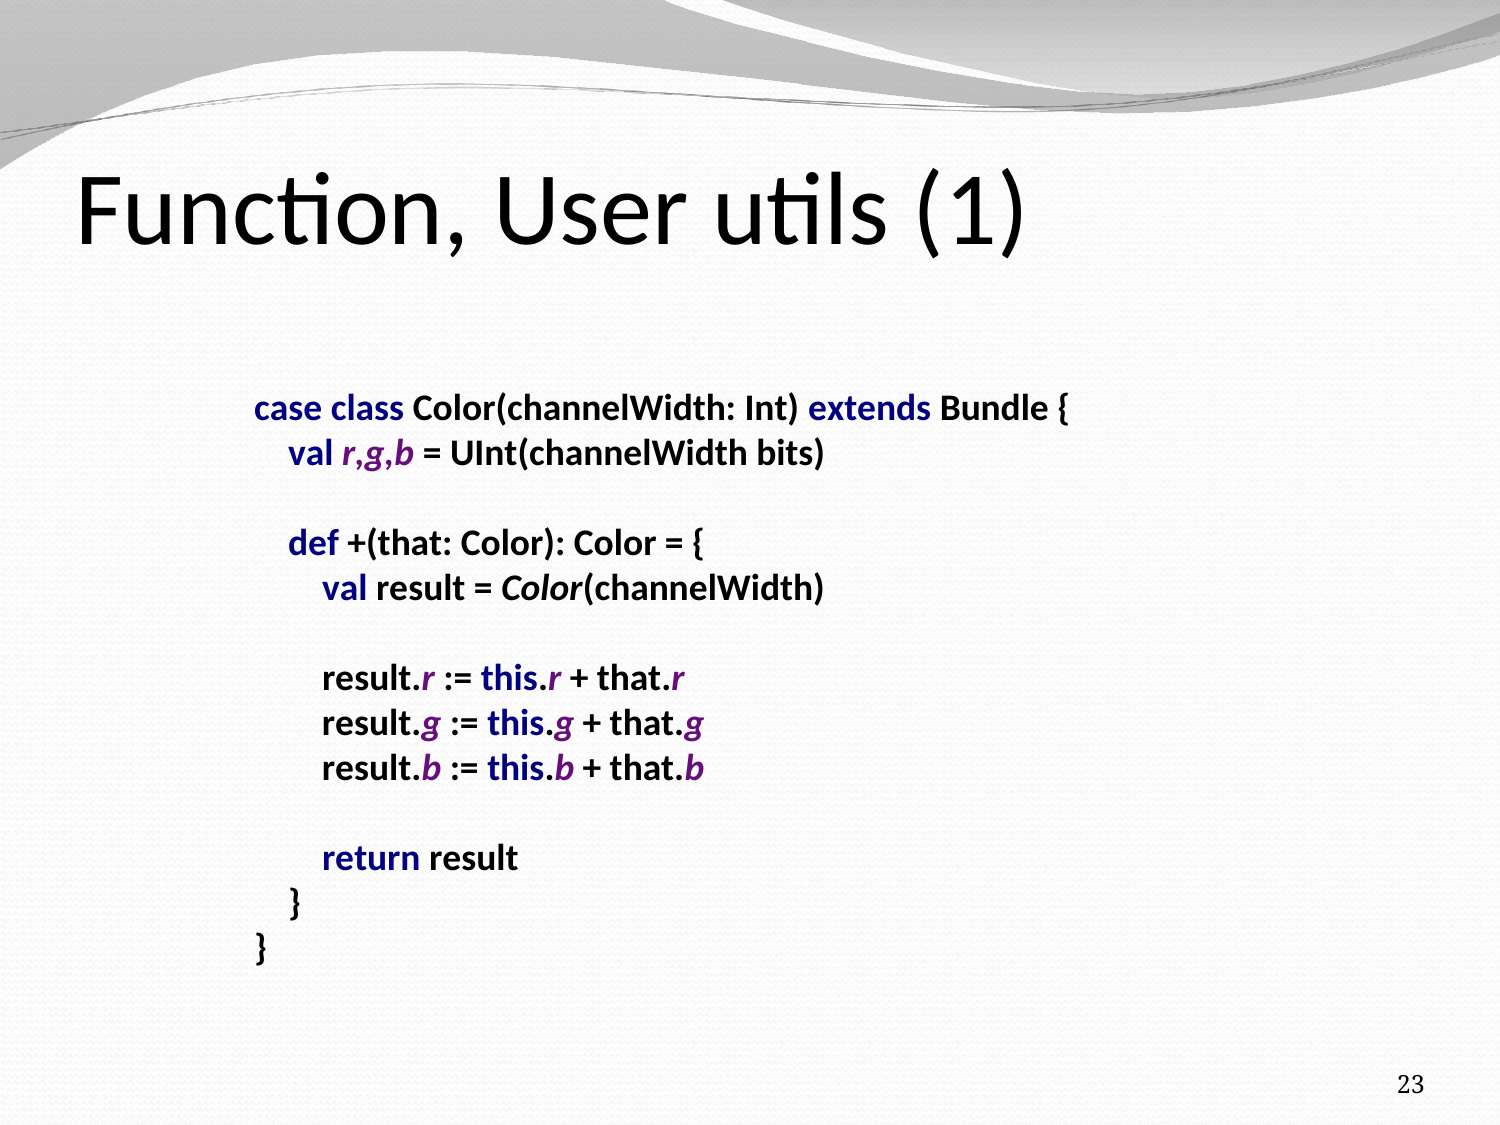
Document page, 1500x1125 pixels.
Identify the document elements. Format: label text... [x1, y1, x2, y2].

text_box <numéro> [1299, 1042, 1426, 1103]
text_box case class Color(channelWidth: Int) extends Bundle { val r,g,b = UInt(channelWidth bits) def +(that: Color): Color = { val result = Color(channelWidth) result.r := this.r + that.r result.g := this.g + that.g result.b := this.b + that.b return result } } [239, 375, 1086, 976]
title Function, User utils (1) [75, 78, 1426, 266]
picture [0, 0, 1500, 1125]
